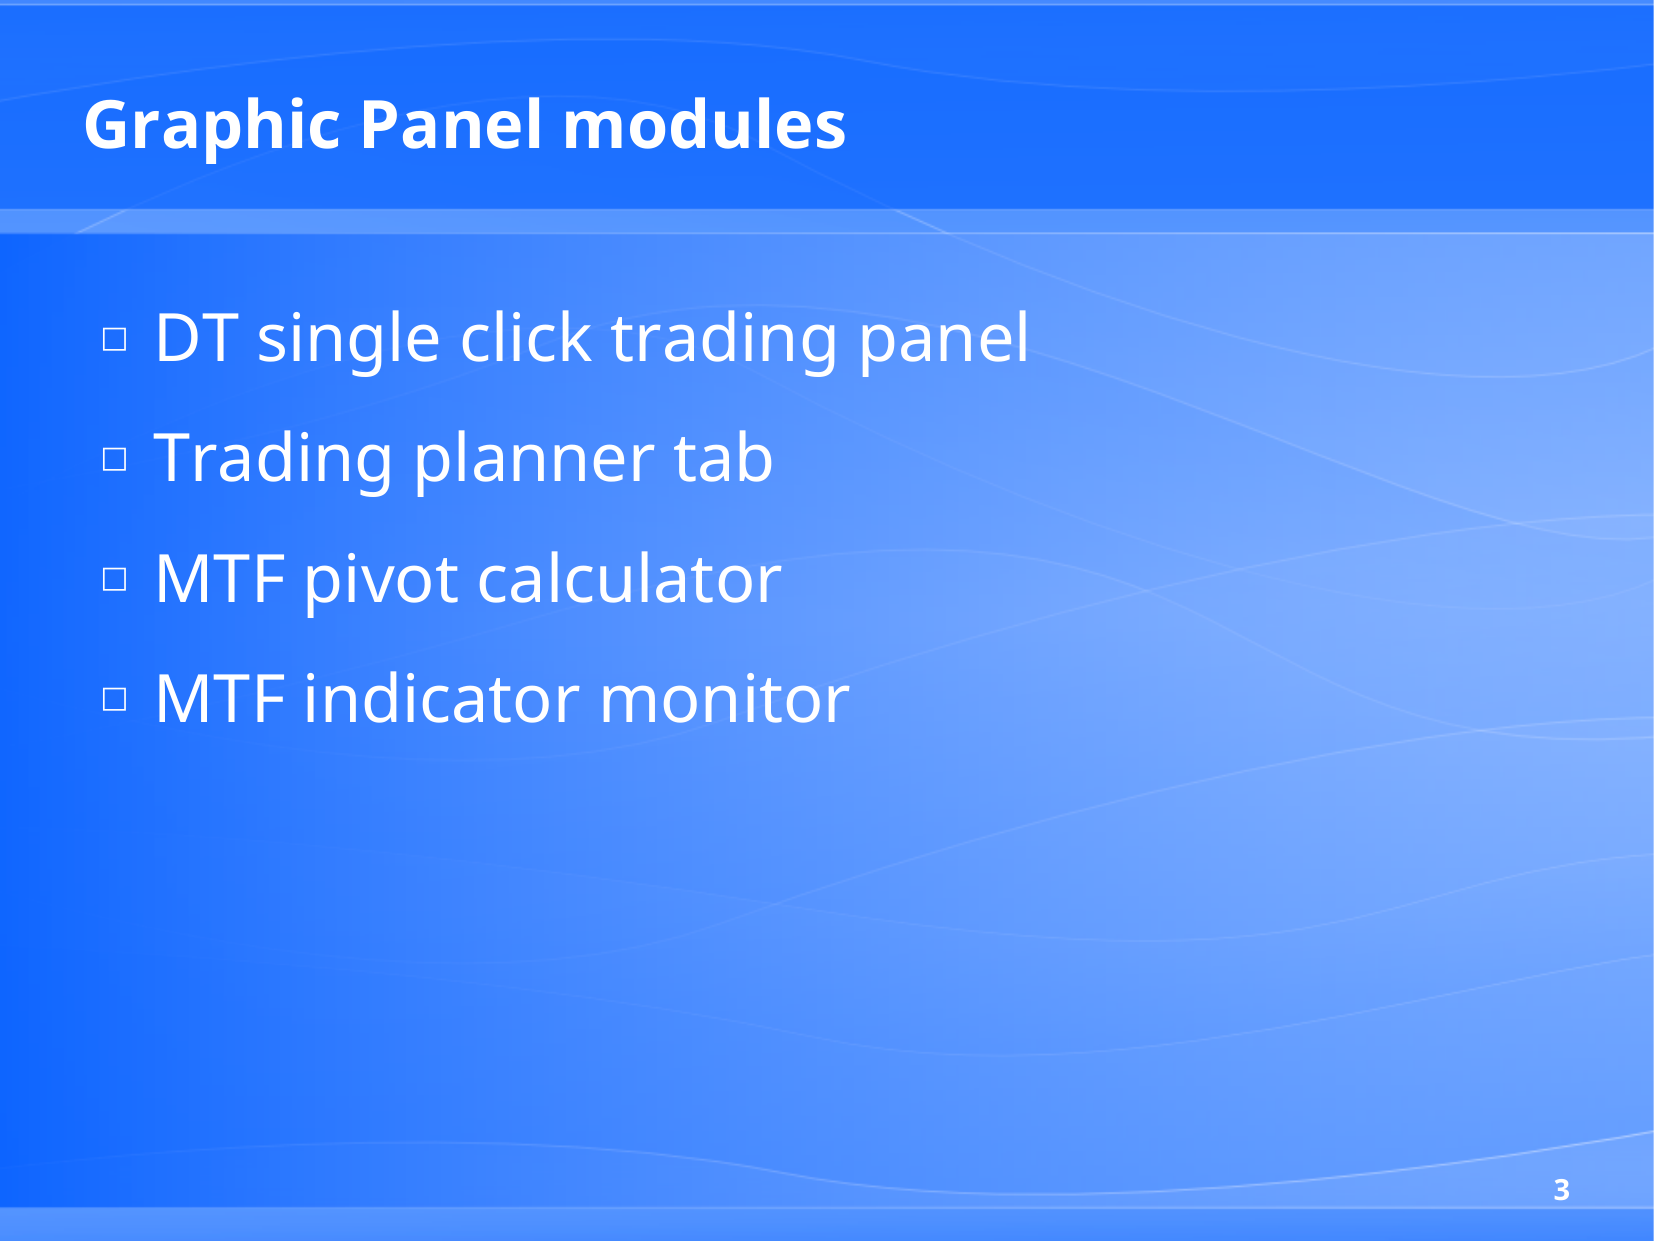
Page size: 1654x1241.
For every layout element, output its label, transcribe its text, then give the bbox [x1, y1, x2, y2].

list DT single click trading panel Trading planner tab MTF pivot calculator MTF indicator monitor [82, 290, 1571, 1123]
title Graphic Panel modules [23, 8, 1625, 237]
picture [0, 0, 1654, 1241]
